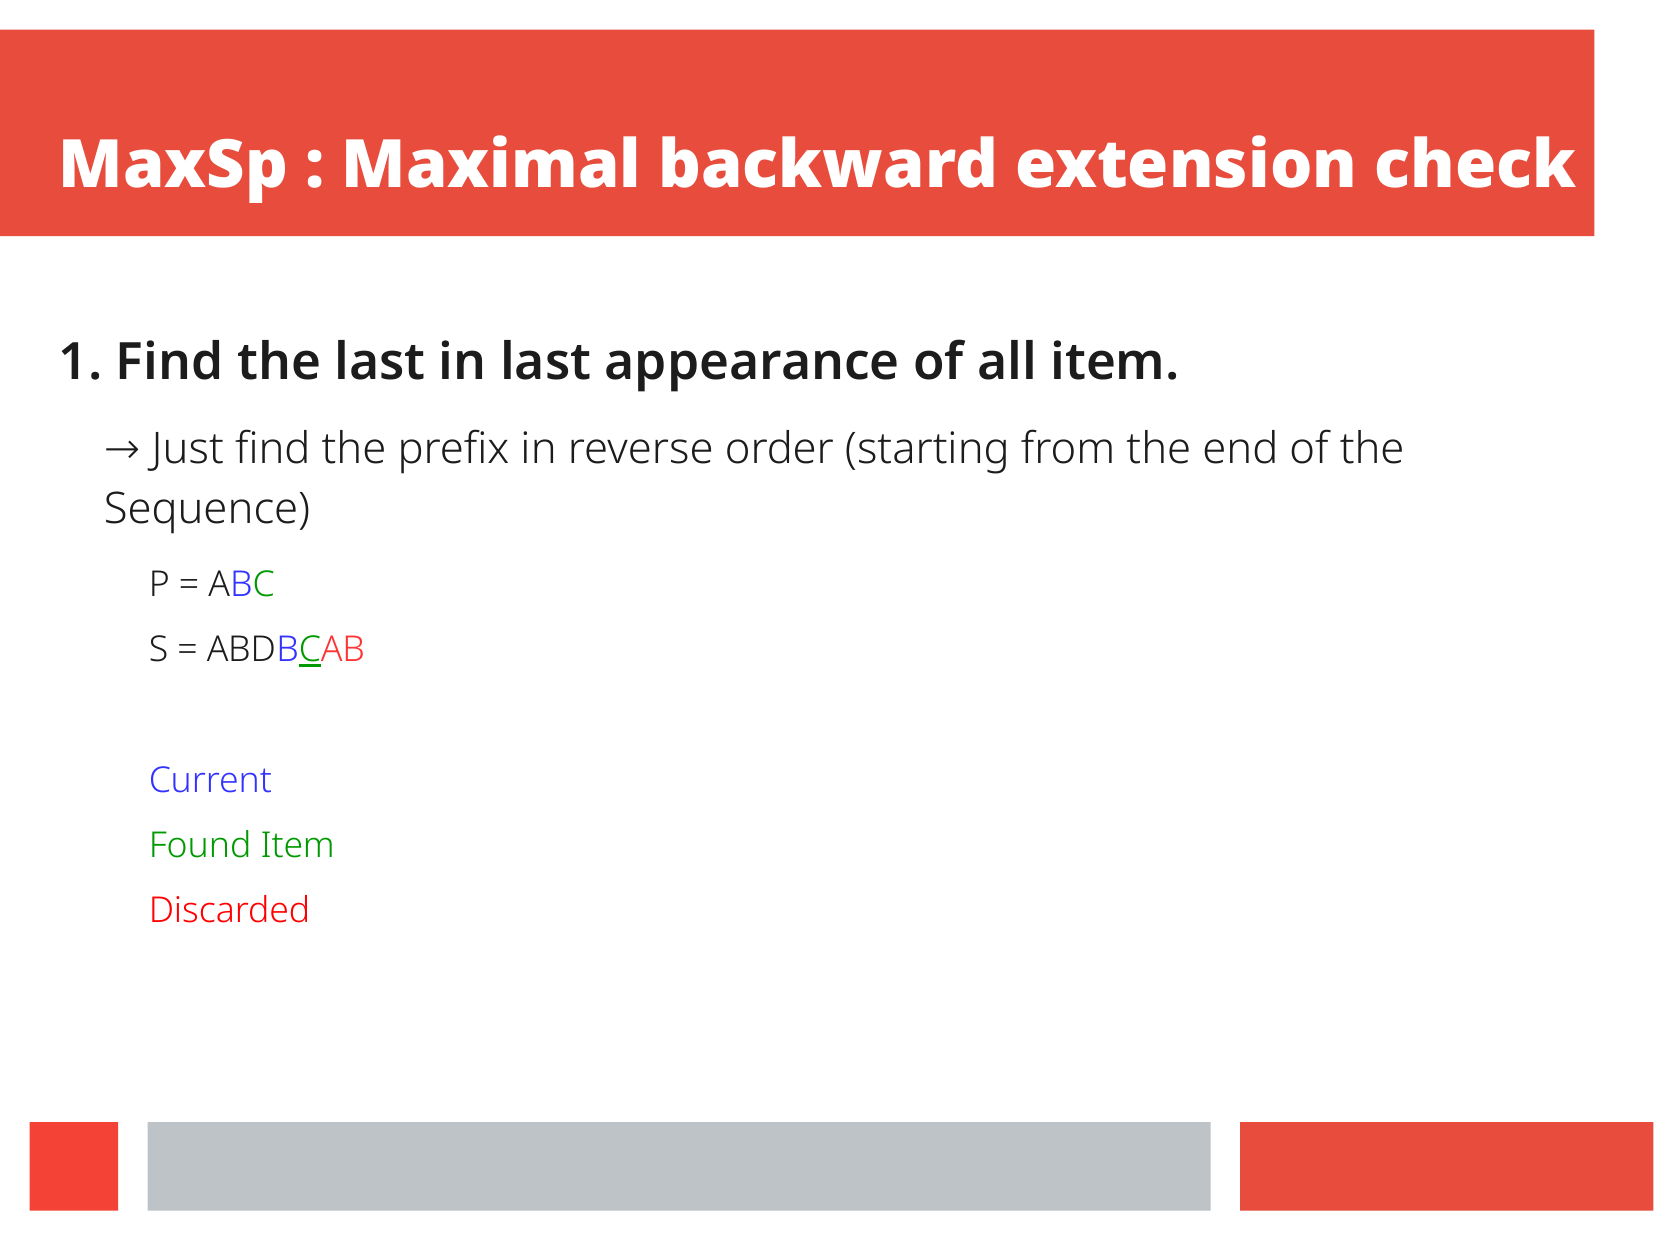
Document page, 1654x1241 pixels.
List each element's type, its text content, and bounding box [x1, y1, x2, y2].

list 1. Find the last in last appearance of all item. → Just find the prefix in reverse order (starting from the end of the Sequence) P = ABC S = ABDBCAB Current Found Item Discarded [59, 324, 1565, 1093]
title MaxSp : Maximal backward extension check [59, 59, 1595, 207]
